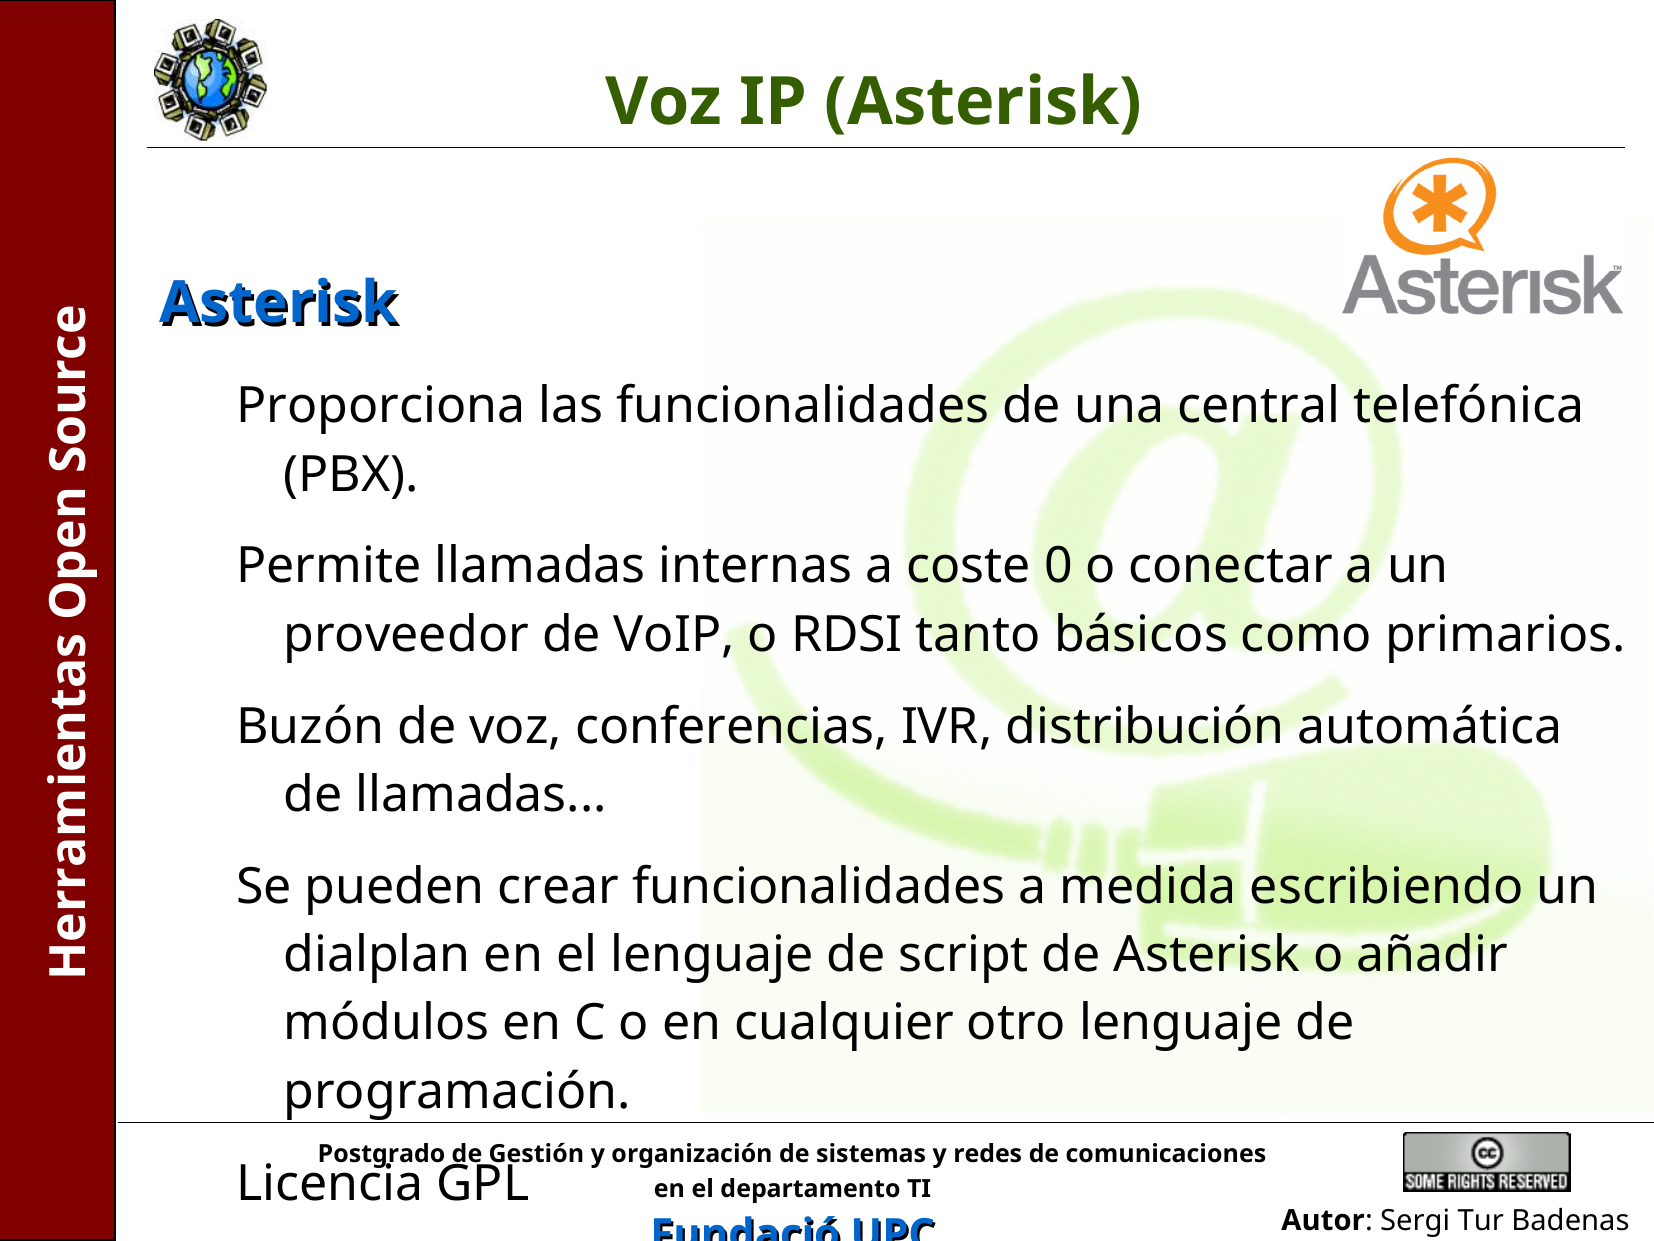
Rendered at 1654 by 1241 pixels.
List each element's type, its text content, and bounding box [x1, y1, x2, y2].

title Voz IP (Asterisk) [129, 56, 1619, 141]
picture [154, 19, 268, 56]
picture [700, 157, 1654, 1113]
list Asterisk Proporciona las funcionalidades de una central telefónica (PBX). Permite llamadas internas a coste 0 o conectar a un proveedor de VoIP, o RDSI tanto básicos como primarios. Buzón de voz, conferencias, IVR, distribución automática de llamadas... Se pueden crear funcionalidades a medida escribiendo un dialplan en el lenguaje de script de Asterisk o añadir módulos en C o en cualquier otro lenguaje de programación. Licencia GPL Soporta los protocolos voIP: pSIP, H.323, IAX y MGCP. [141, 260, 1630, 1096]
picture [1403, 1132, 1571, 1192]
